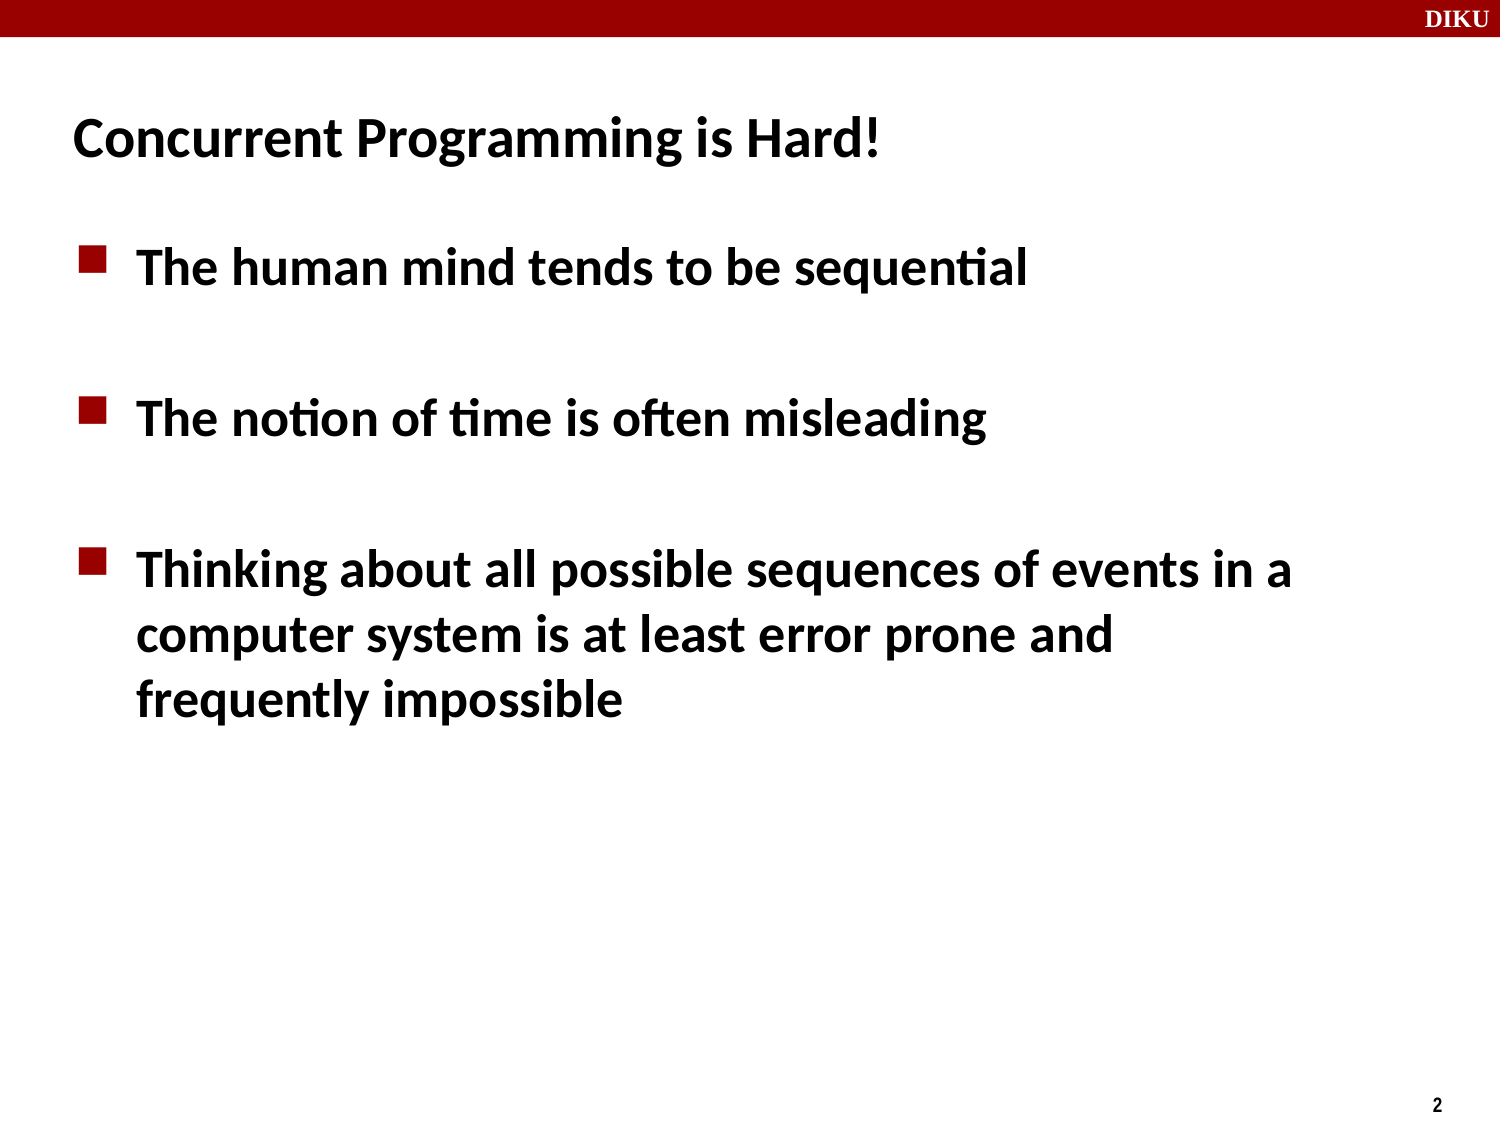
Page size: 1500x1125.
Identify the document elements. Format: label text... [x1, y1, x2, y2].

text_box Concurrent Programming is Hard! [58, 71, 1304, 197]
text_box The human mind tends to be sequential The notion of time is often misleading Thinking about all possible sequences of events in a computer system is at least error prone and frequently impossible [65, 223, 1361, 1039]
